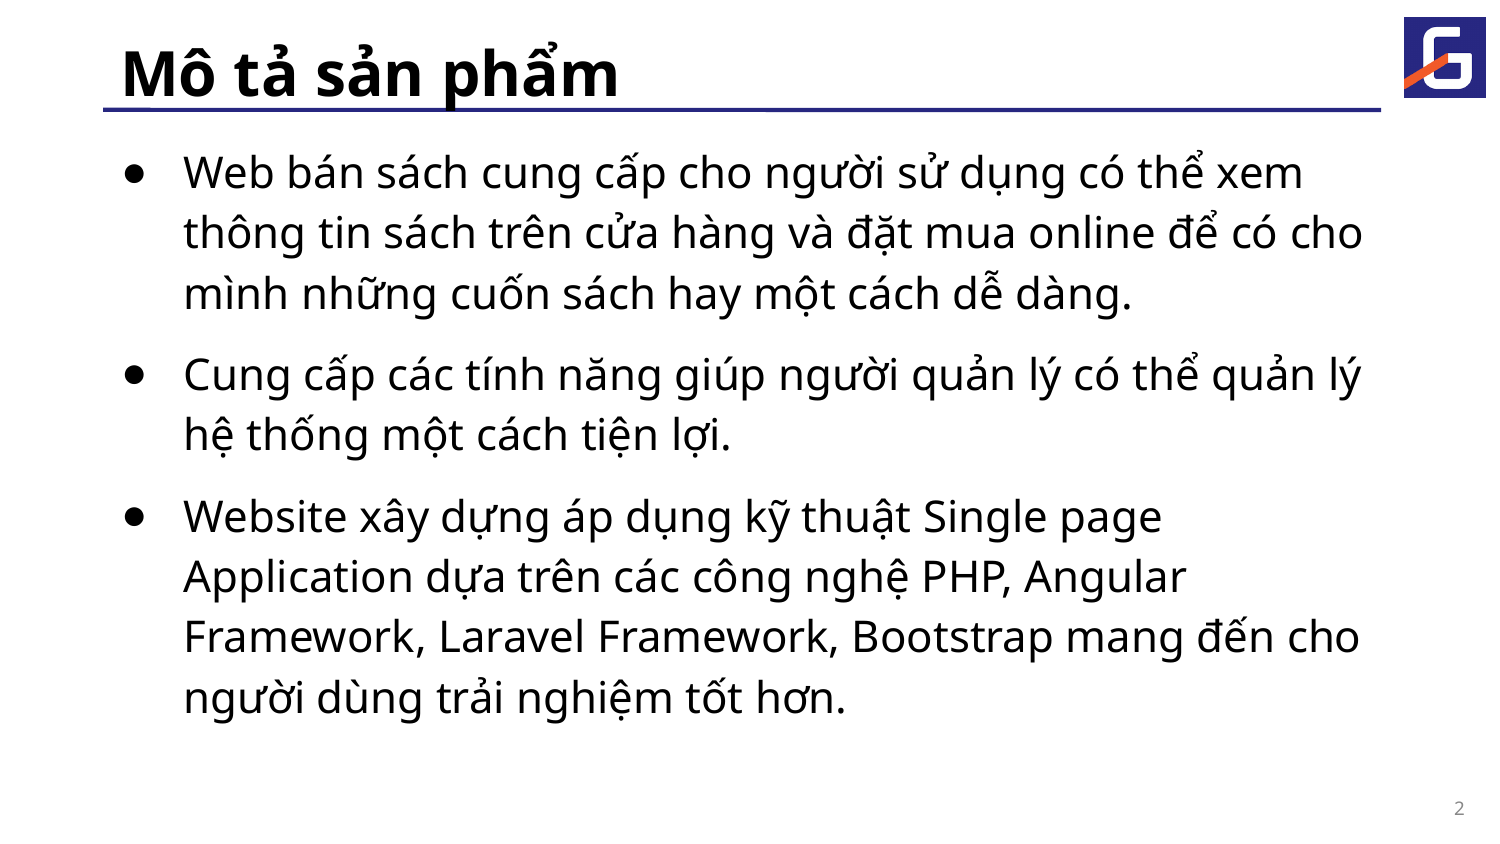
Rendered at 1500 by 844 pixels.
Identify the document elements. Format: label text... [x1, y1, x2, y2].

list Web bán sách cung cấp cho người sử dụng có thể xem thông tin sách trên cửa hàng và đặt mua online để có cho mình những cuốn sách hay một cách dễ dàng. Cung cấp các tính năng giúp người quản lý có thể quản lý hệ thống một cách tiện lợi. Website xây dựng áp dụng kỹ thuật Single page Application dựa trên các công nghệ PHP, Angular Framework, Laravel Framework, Bootstrap mang đến cho người dùng trải nghiệm tốt hơn. [93, 121, 1418, 706]
title Mô tả sản phẩm [105, 28, 1472, 122]
picture [1404, 17, 1486, 98]
slide_number <number> [1389, 777, 1480, 842]
